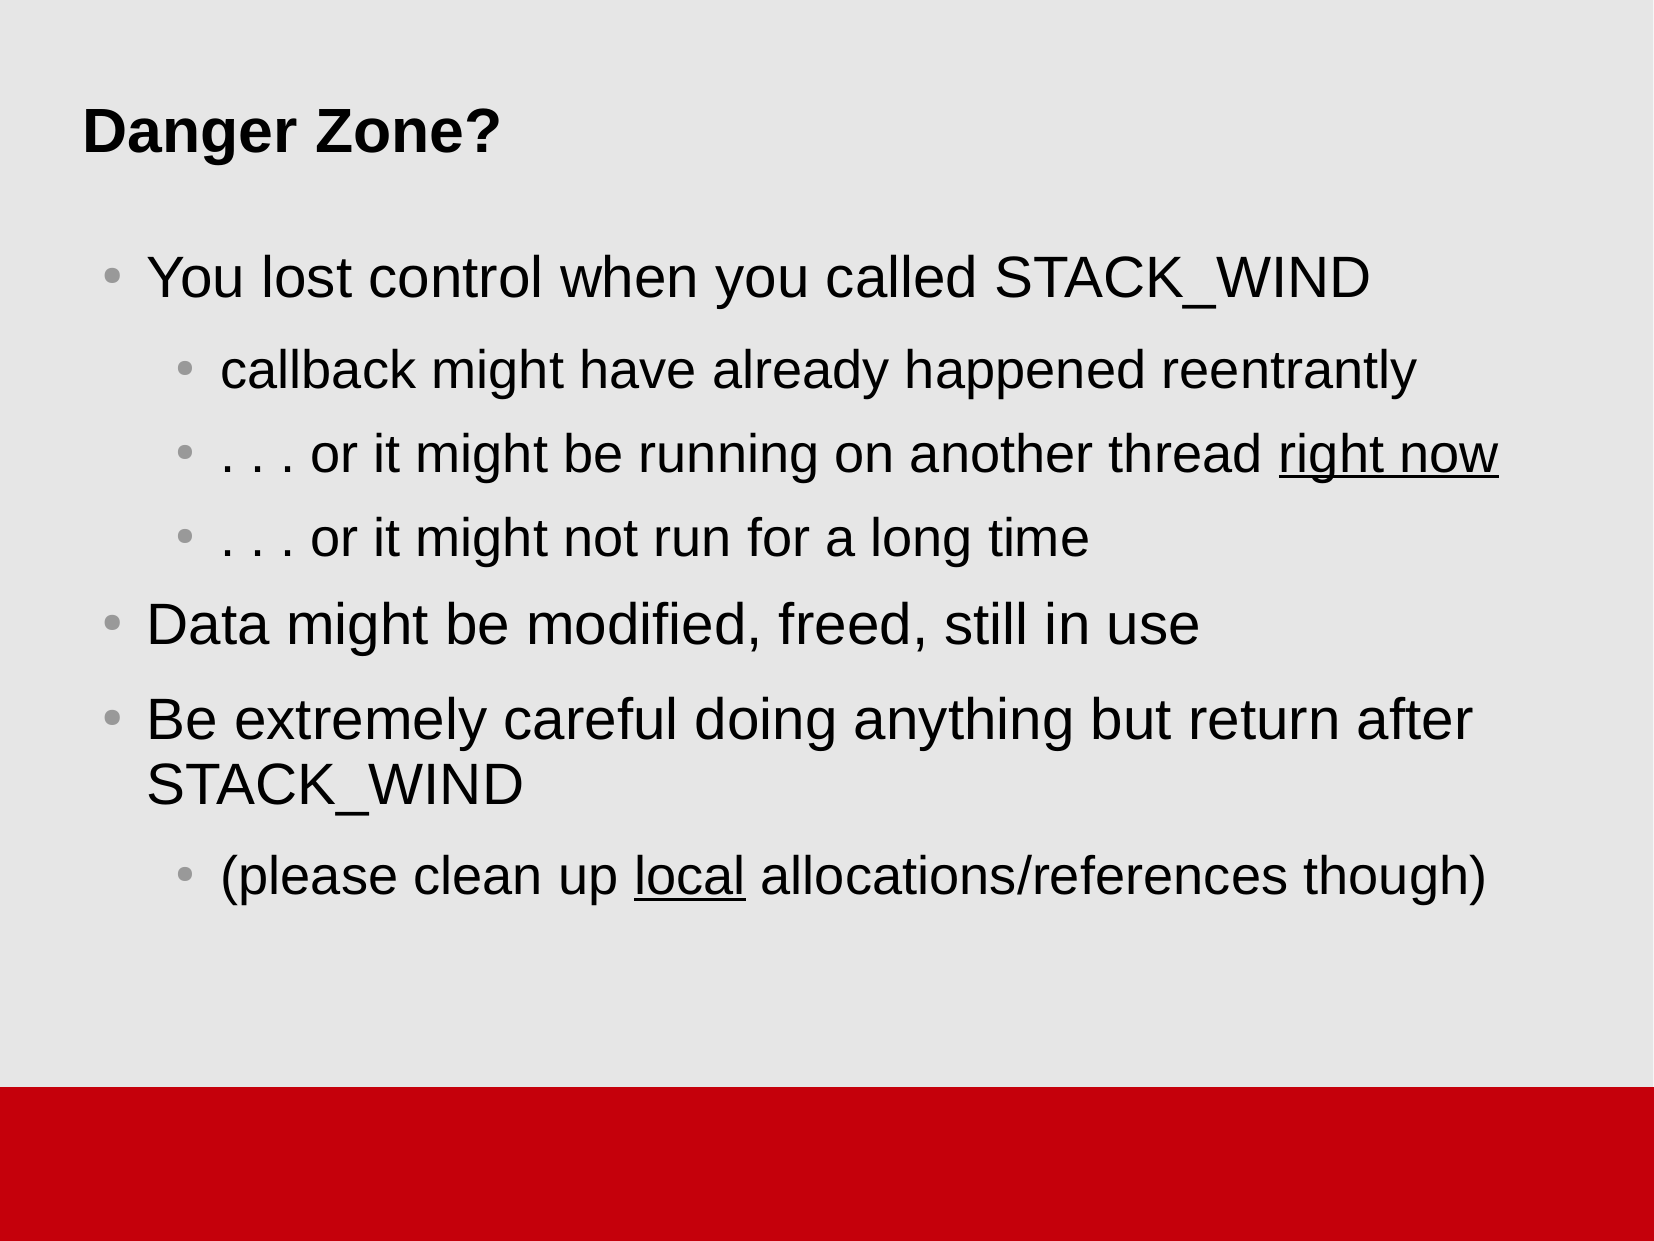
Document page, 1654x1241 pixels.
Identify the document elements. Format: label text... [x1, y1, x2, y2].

list You lost control when you called STACK_WIND callback might have already happened reentrantly . . . or it might be running on another thread right now . . . or it might not run for a long time Data might be modified, freed, still in use Be extremely careful doing anything but return after STACK_WIND (please clean up local allocations/references though) [86, 244, 1576, 1039]
title Danger Zone? [82, 37, 1571, 226]
